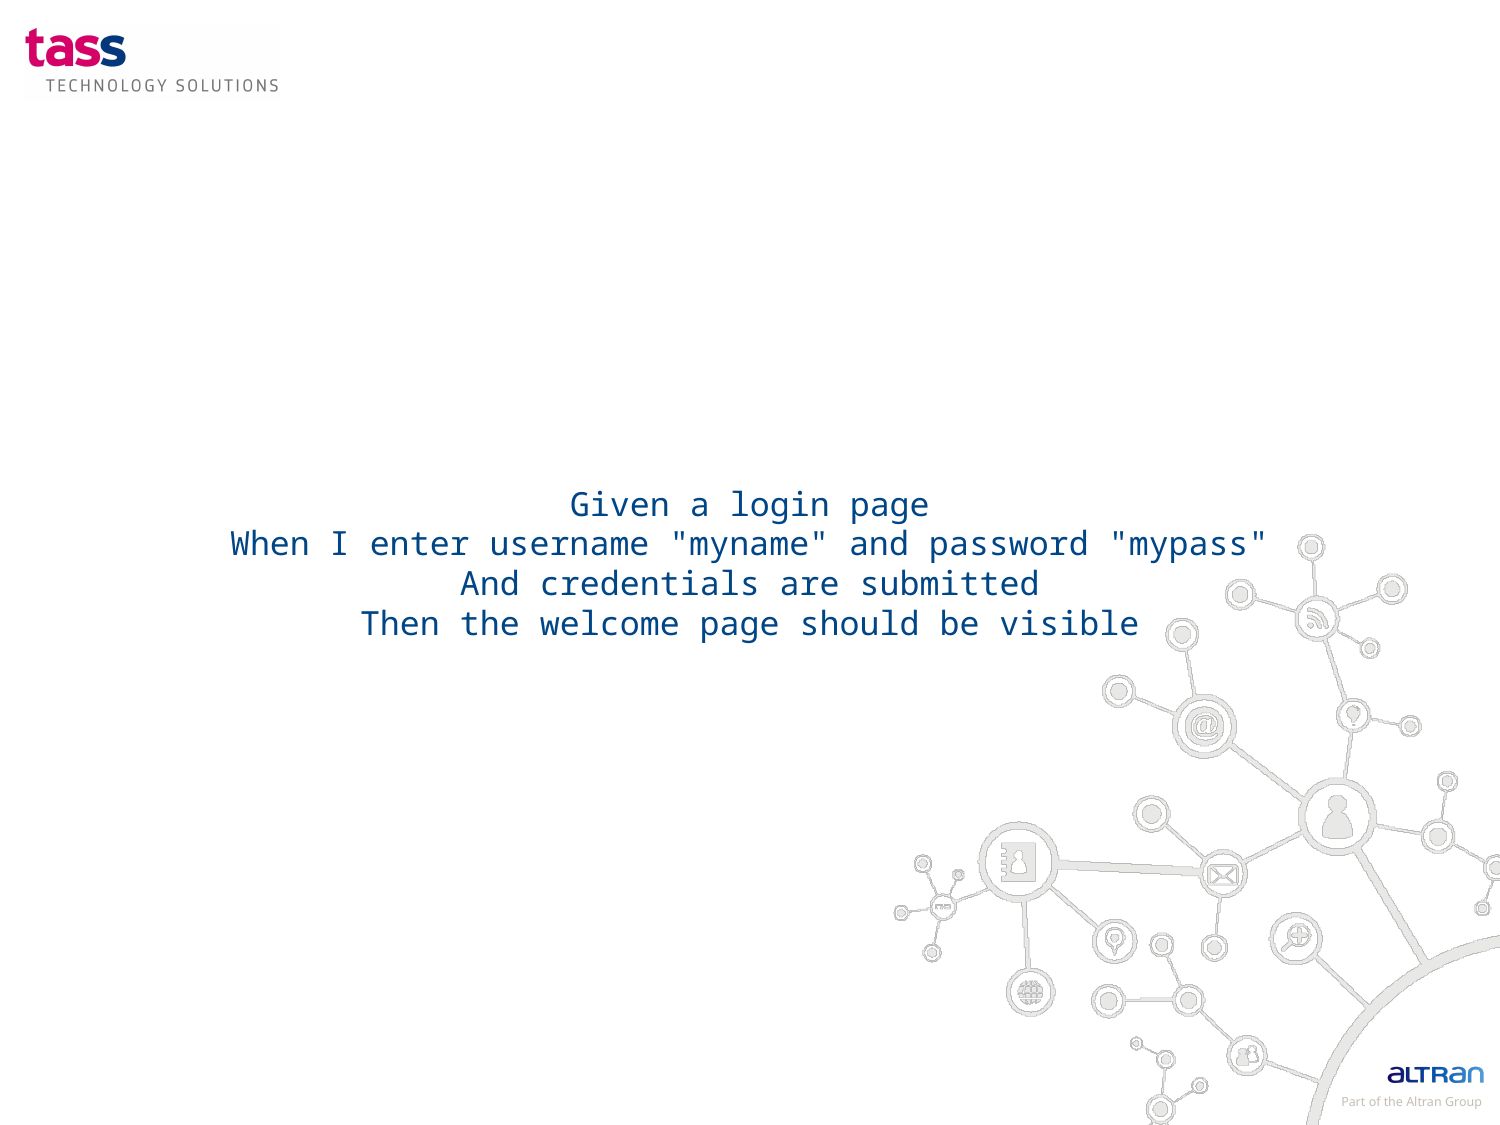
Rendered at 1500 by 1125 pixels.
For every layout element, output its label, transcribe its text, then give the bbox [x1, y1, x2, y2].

title Given a login page When I enter username "myname" and password "mypass" And credentials are submitted Then the welcome page should be visible [90, 301, 1410, 824]
picture [24, 24, 280, 102]
picture [1385, 1064, 1485, 1087]
